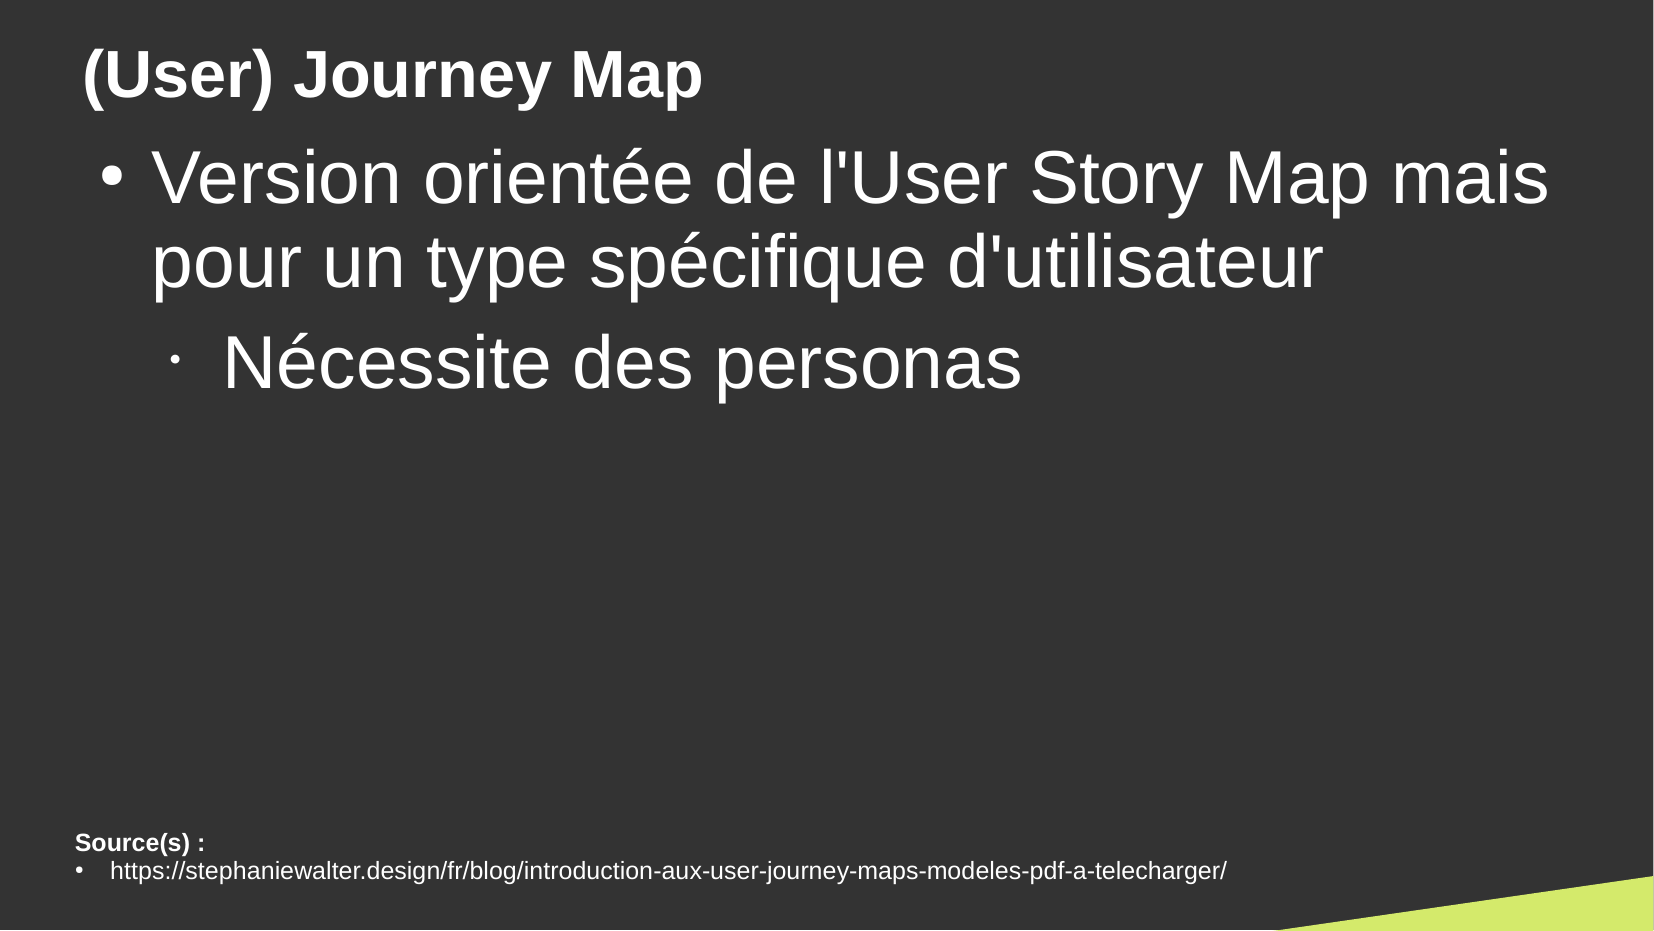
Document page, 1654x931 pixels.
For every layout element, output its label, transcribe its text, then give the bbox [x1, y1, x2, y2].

text_box [1272, 875, 1654, 931]
list Version orientée de l'User Story Map mais pour un type spécifique d'utilisateur Nécessite des personas [80, 135, 1620, 579]
title (User) Journey Map [82, 37, 1571, 122]
text_box Source(s) : https://stephaniewalter.design/fr/blog/introduction-aux-user-journey-maps-modeles-pdf-a-telecharger/ [60, 821, 1546, 921]
